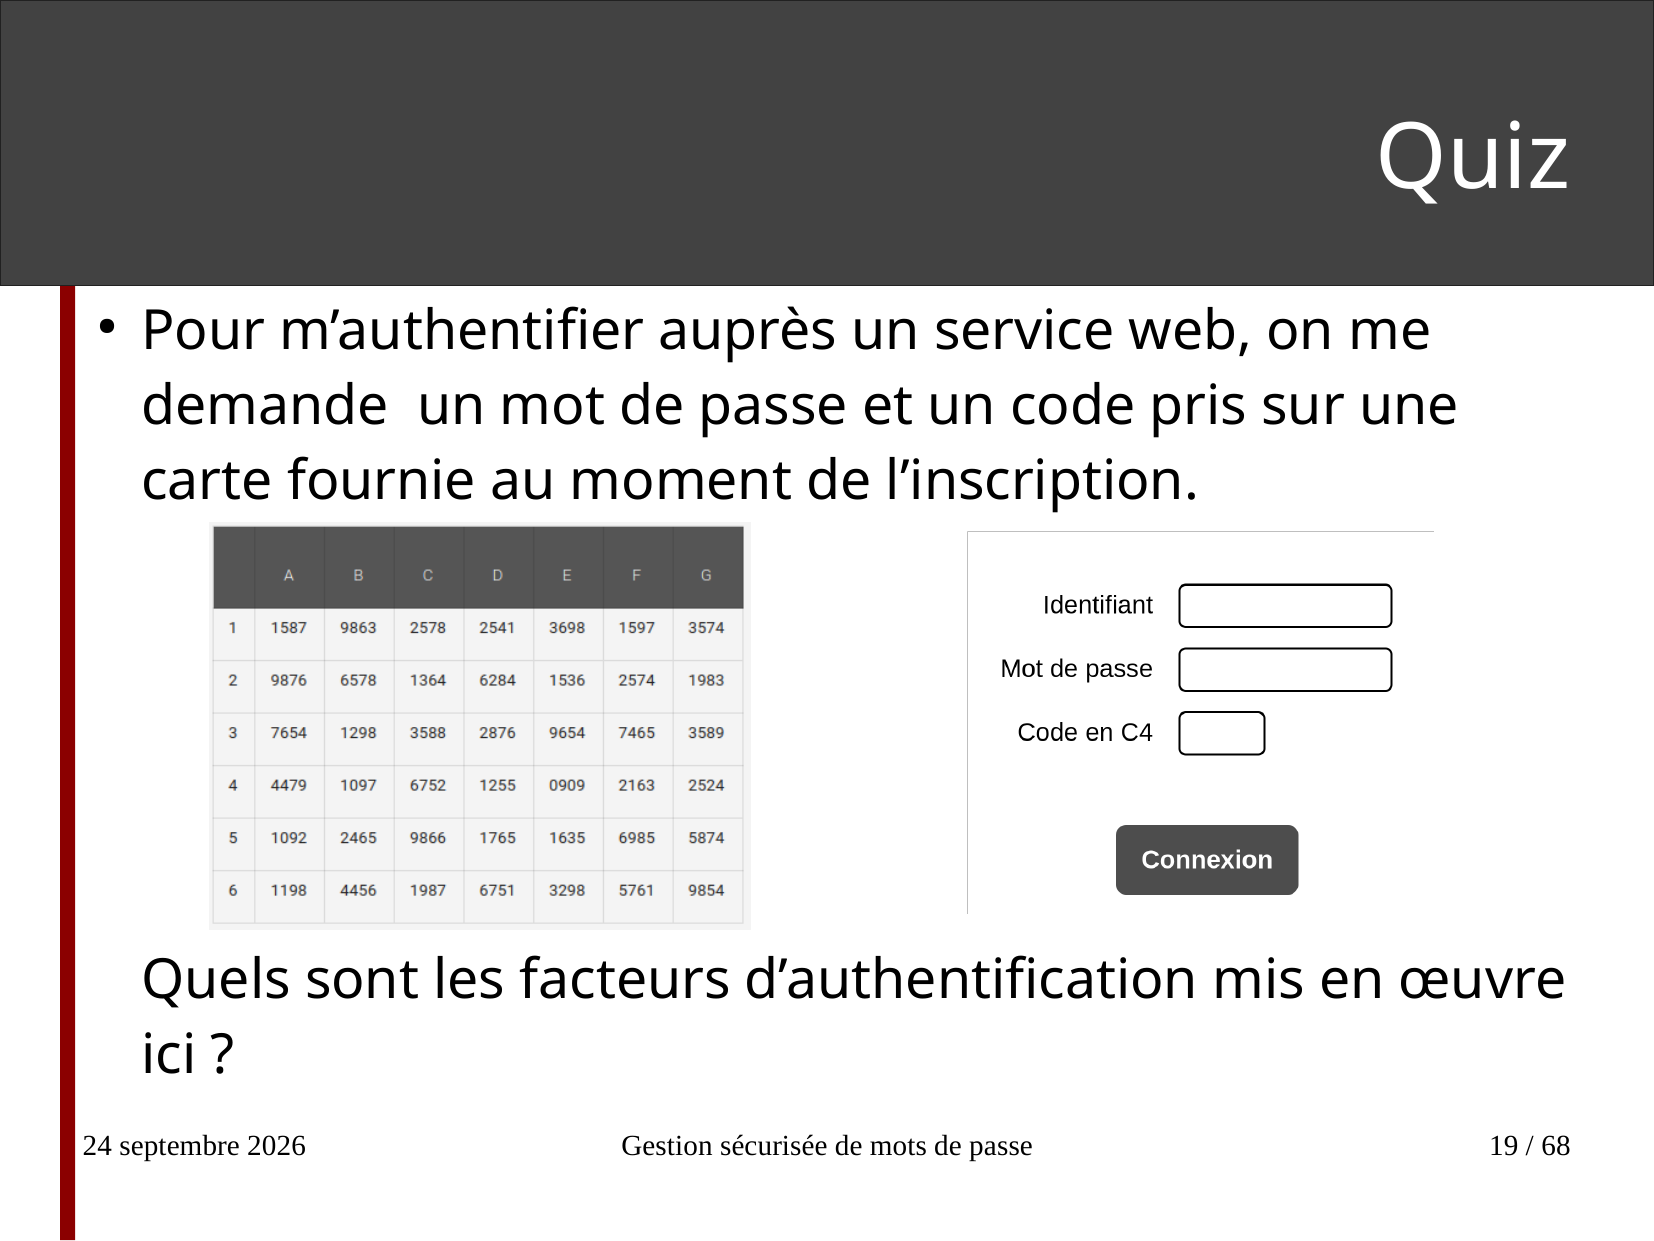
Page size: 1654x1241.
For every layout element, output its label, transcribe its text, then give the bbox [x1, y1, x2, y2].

picture [945, 509, 1456, 936]
title Quiz [82, 49, 1571, 257]
picture [209, 522, 751, 931]
list Pour m’authentifier auprès un service web, on me demande un mot de passe et un code pris sur une carte fournie au moment de l’inscription. Quels sont les facteurs d’authentification mis en œuvre ici ? [82, 290, 1571, 1096]
